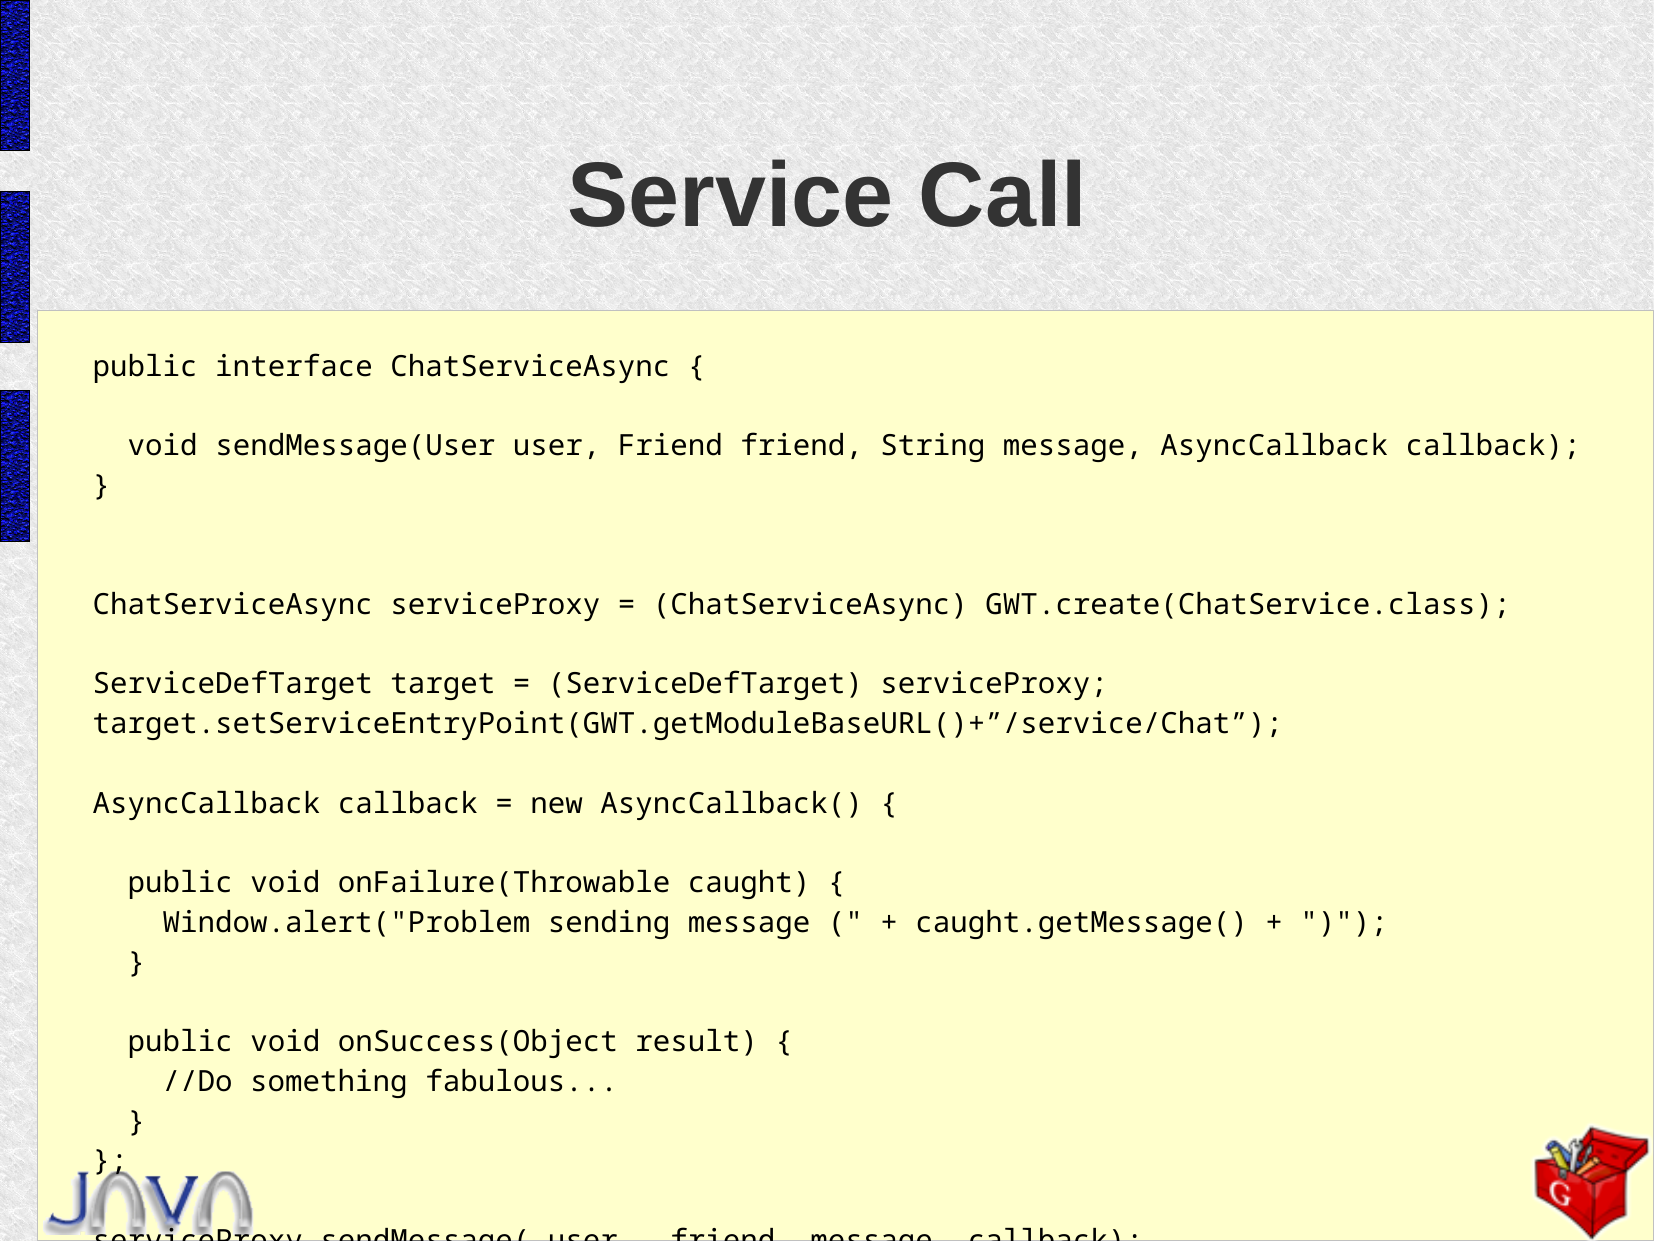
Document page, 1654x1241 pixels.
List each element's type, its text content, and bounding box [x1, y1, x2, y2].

picture [43, 1162, 263, 1235]
picture [1, 1, 29, 150]
picture [0, 0, 1654, 1241]
picture [1, 192, 29, 342]
picture [1525, 1118, 1654, 1241]
list public interface ChatServiceAsync { void sendMessage(User user, Friend friend, String message, AsyncCallback callback); } ChatServiceAsync serviceProxy = (ChatServiceAsync) GWT.create(ChatService.class); ServiceDefTarget target = (ServiceDefTarget) serviceProxy; target.setServiceEntryPoint(GWT.getModuleBaseURL()+”/service/Chat”); AsyncCallback callback = new AsyncCallback() { public void onFailure(Throwable caught) { Window.alert("Problem sending message (" + caught.getMessage() + ")"); } public void onSuccess(Object result) { //Do something fabulous... } }; serviceProxy.sendMessage(_user, _friend, message, callback); [75, 344, 1613, 1162]
title Service Call [121, 91, 1534, 299]
picture [1, 391, 29, 541]
